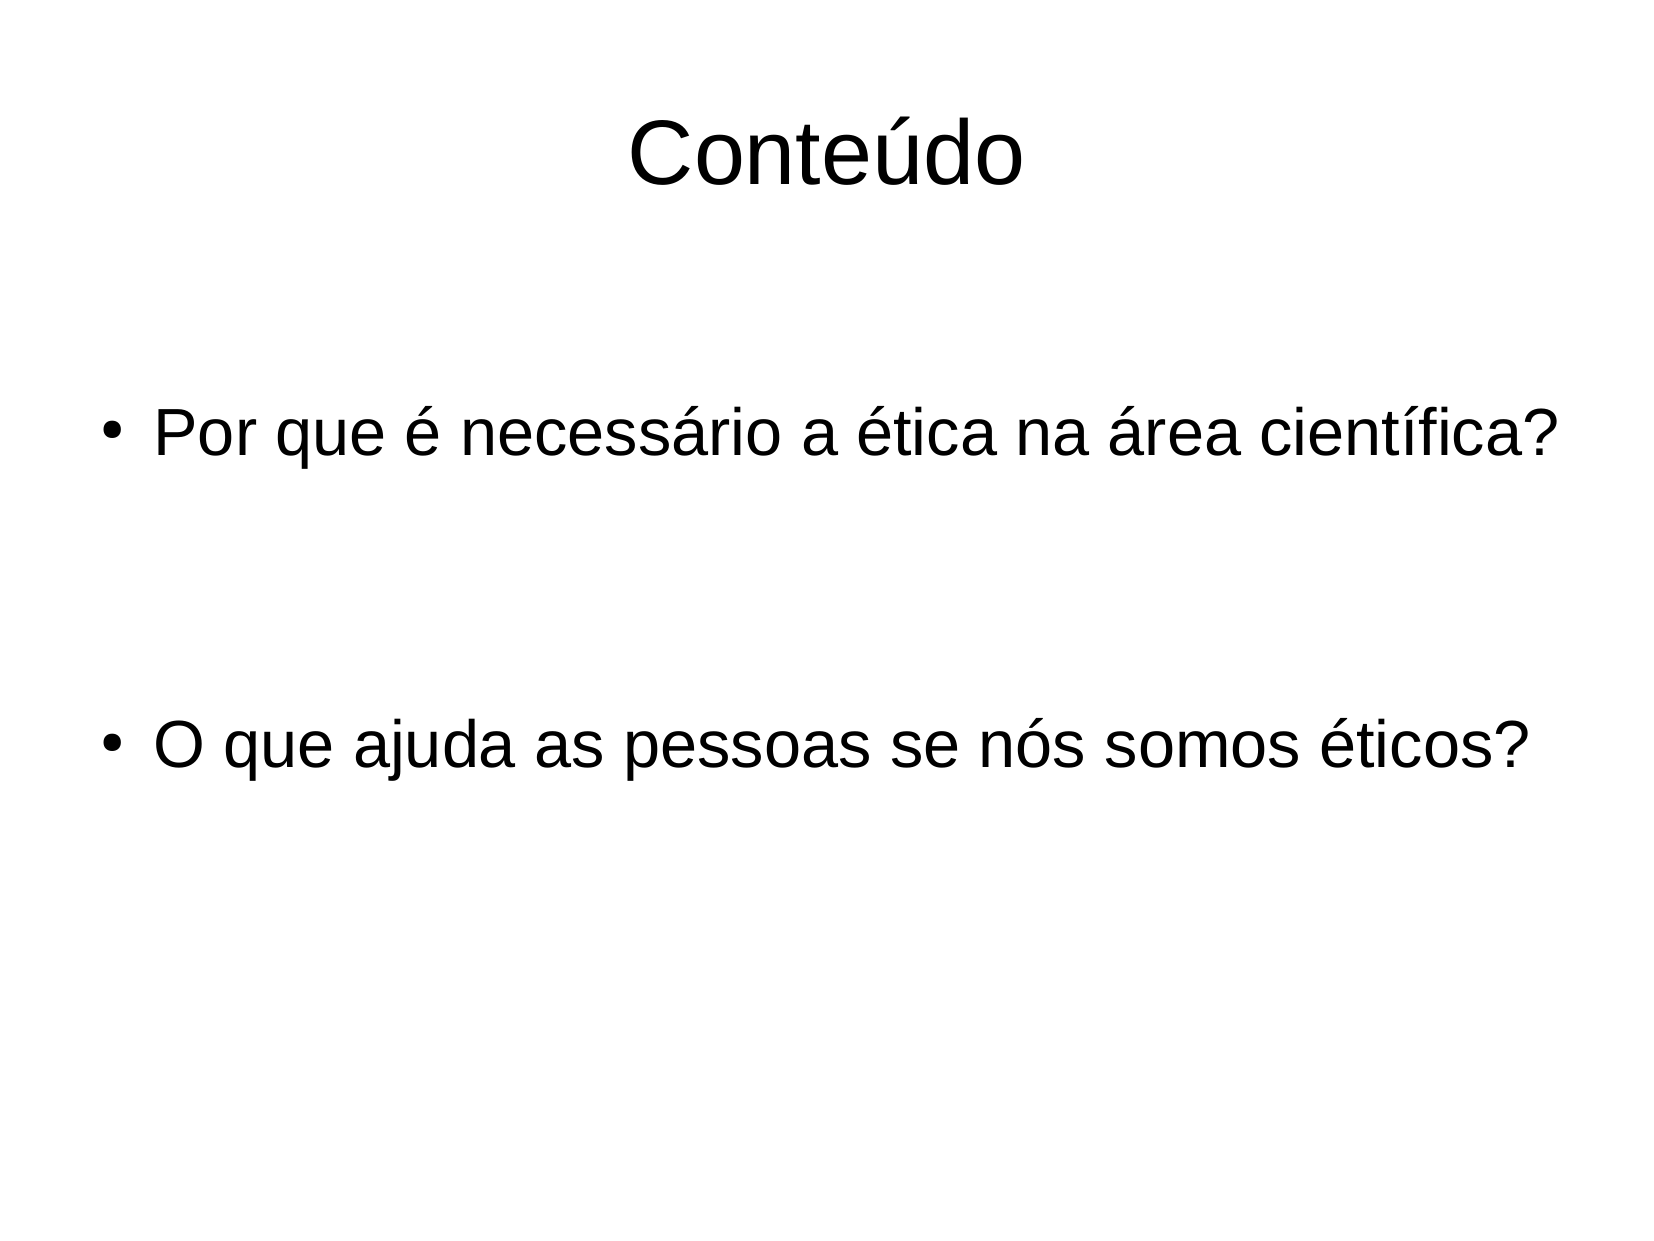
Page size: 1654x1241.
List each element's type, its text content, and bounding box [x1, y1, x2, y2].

list Por que é necessário a ética na área científica? O que ajuda as pessoas se nós somos éticos? [82, 290, 1571, 1010]
title Conteúdo [82, 49, 1571, 257]
